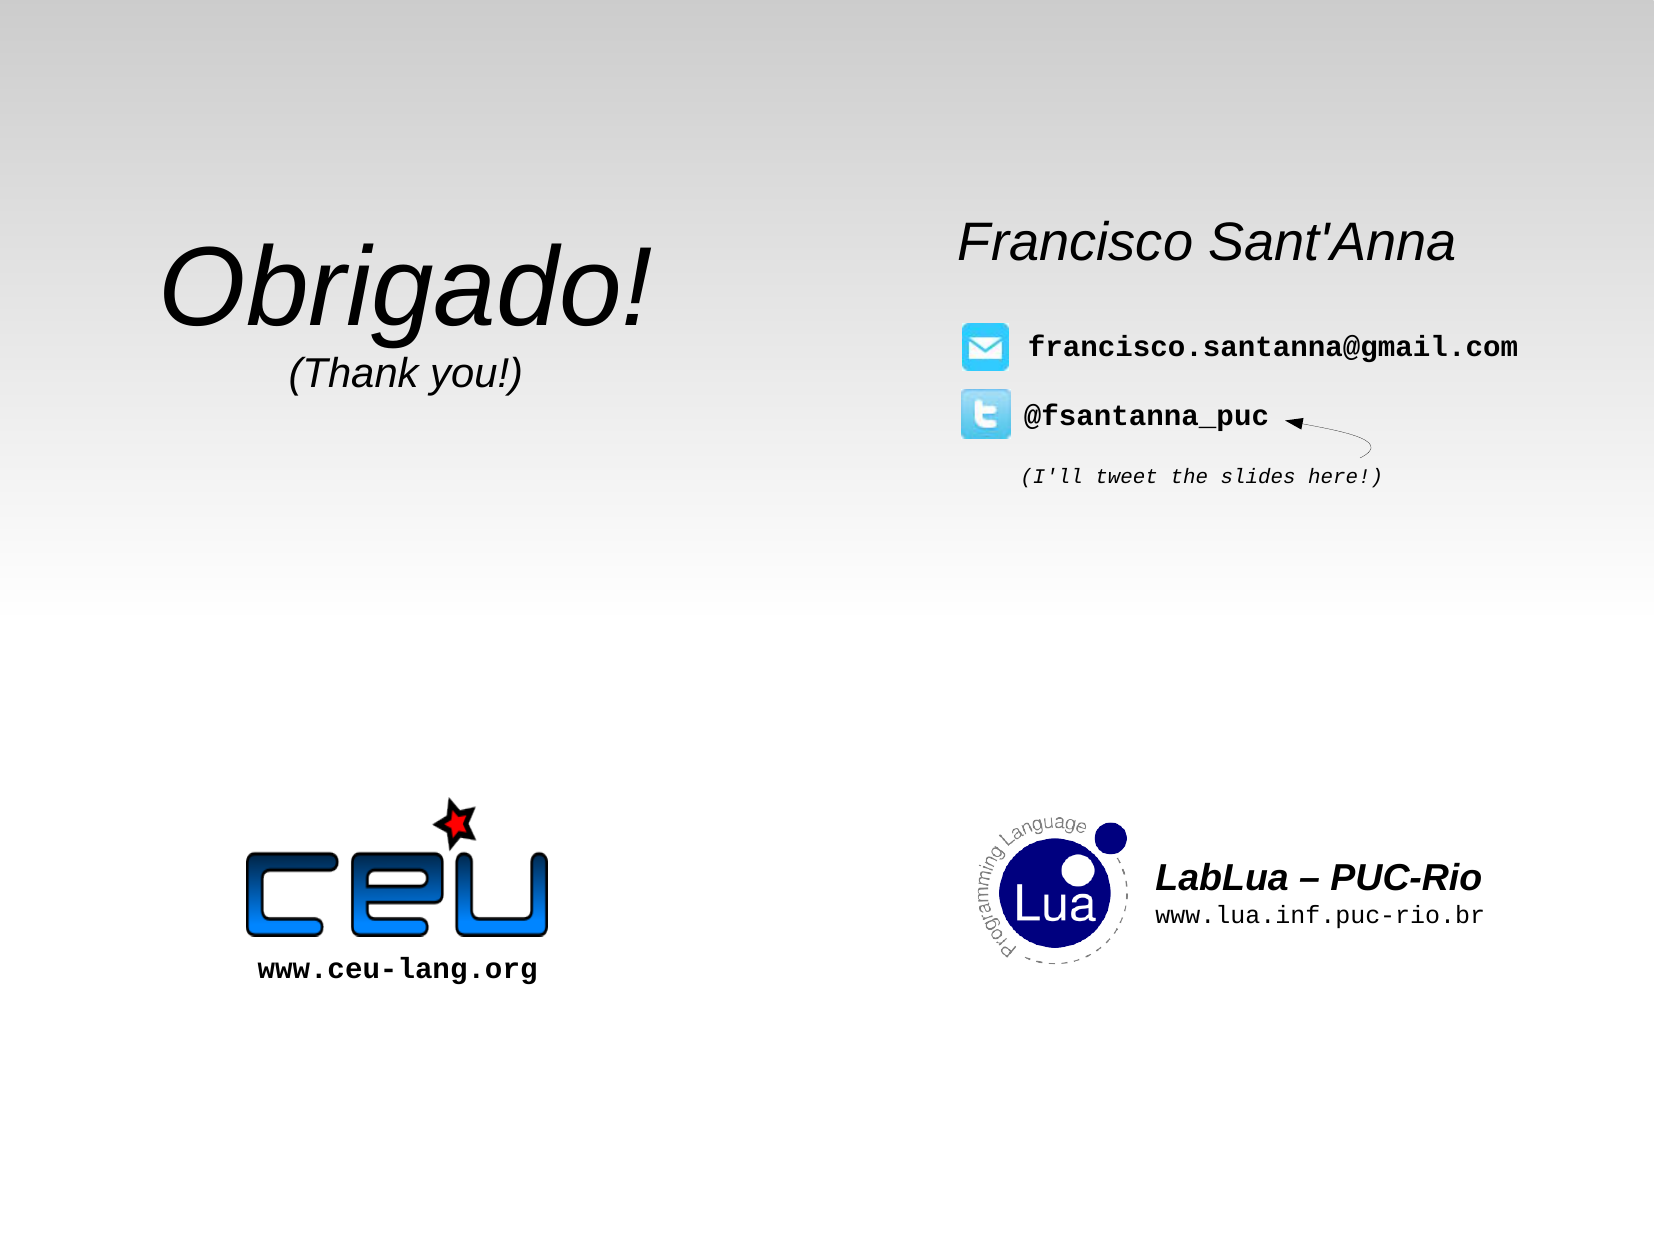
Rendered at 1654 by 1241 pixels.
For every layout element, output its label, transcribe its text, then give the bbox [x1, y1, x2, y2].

picture [961, 389, 1011, 439]
subtitle Obrigado! (Thank you!) [29, 77, 783, 543]
text_box www.ceu-lang.org [82, 947, 713, 1051]
picture [246, 797, 548, 937]
text_box Francisco Sant'Anna francisco.santanna@gmail.com @fsantanna_puc (I'll tweet the slides here!) [943, 204, 1551, 501]
picture [969, 807, 1135, 970]
picture [962, 323, 1009, 371]
text_box LabLua – PUC-Rio www.lua.inf.puc-rio.br [1140, 848, 1526, 940]
